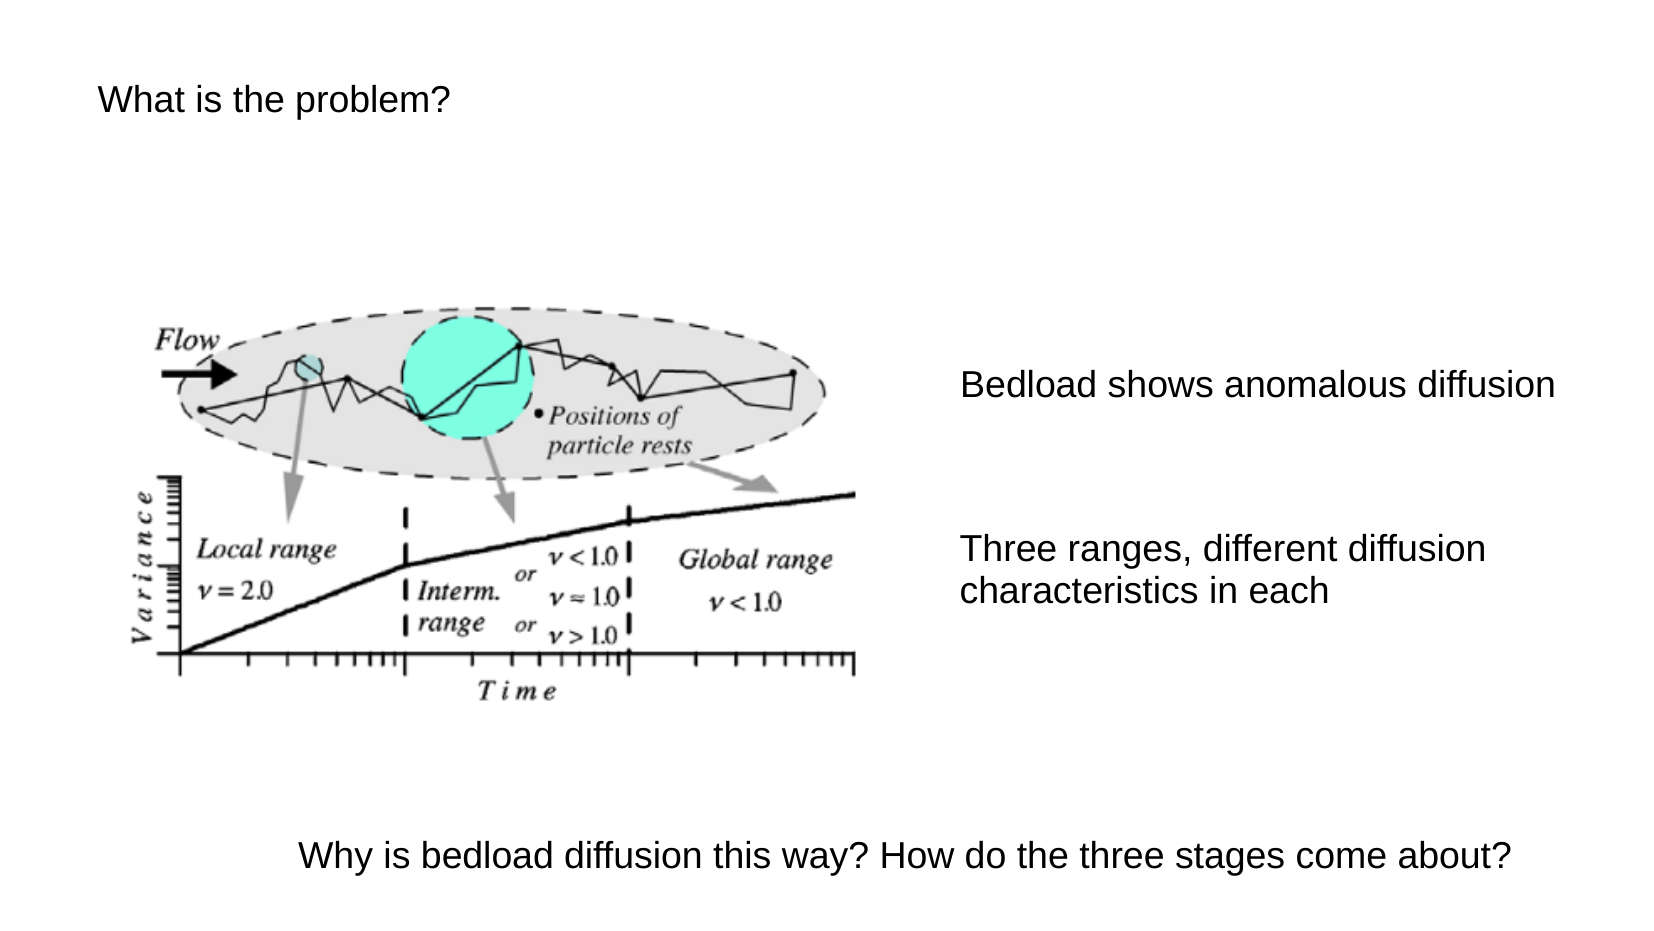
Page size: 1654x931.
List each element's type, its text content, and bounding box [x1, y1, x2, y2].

text_box Why is bedload diffusion this way? How do the three stages come about? [283, 826, 1528, 884]
text_box Bedload shows anomalous diffusion [945, 356, 1571, 414]
text_box Three ranges, different diffusion characteristics in each [944, 519, 1513, 619]
text_box What is the problem? [82, 70, 467, 128]
picture [118, 294, 922, 721]
